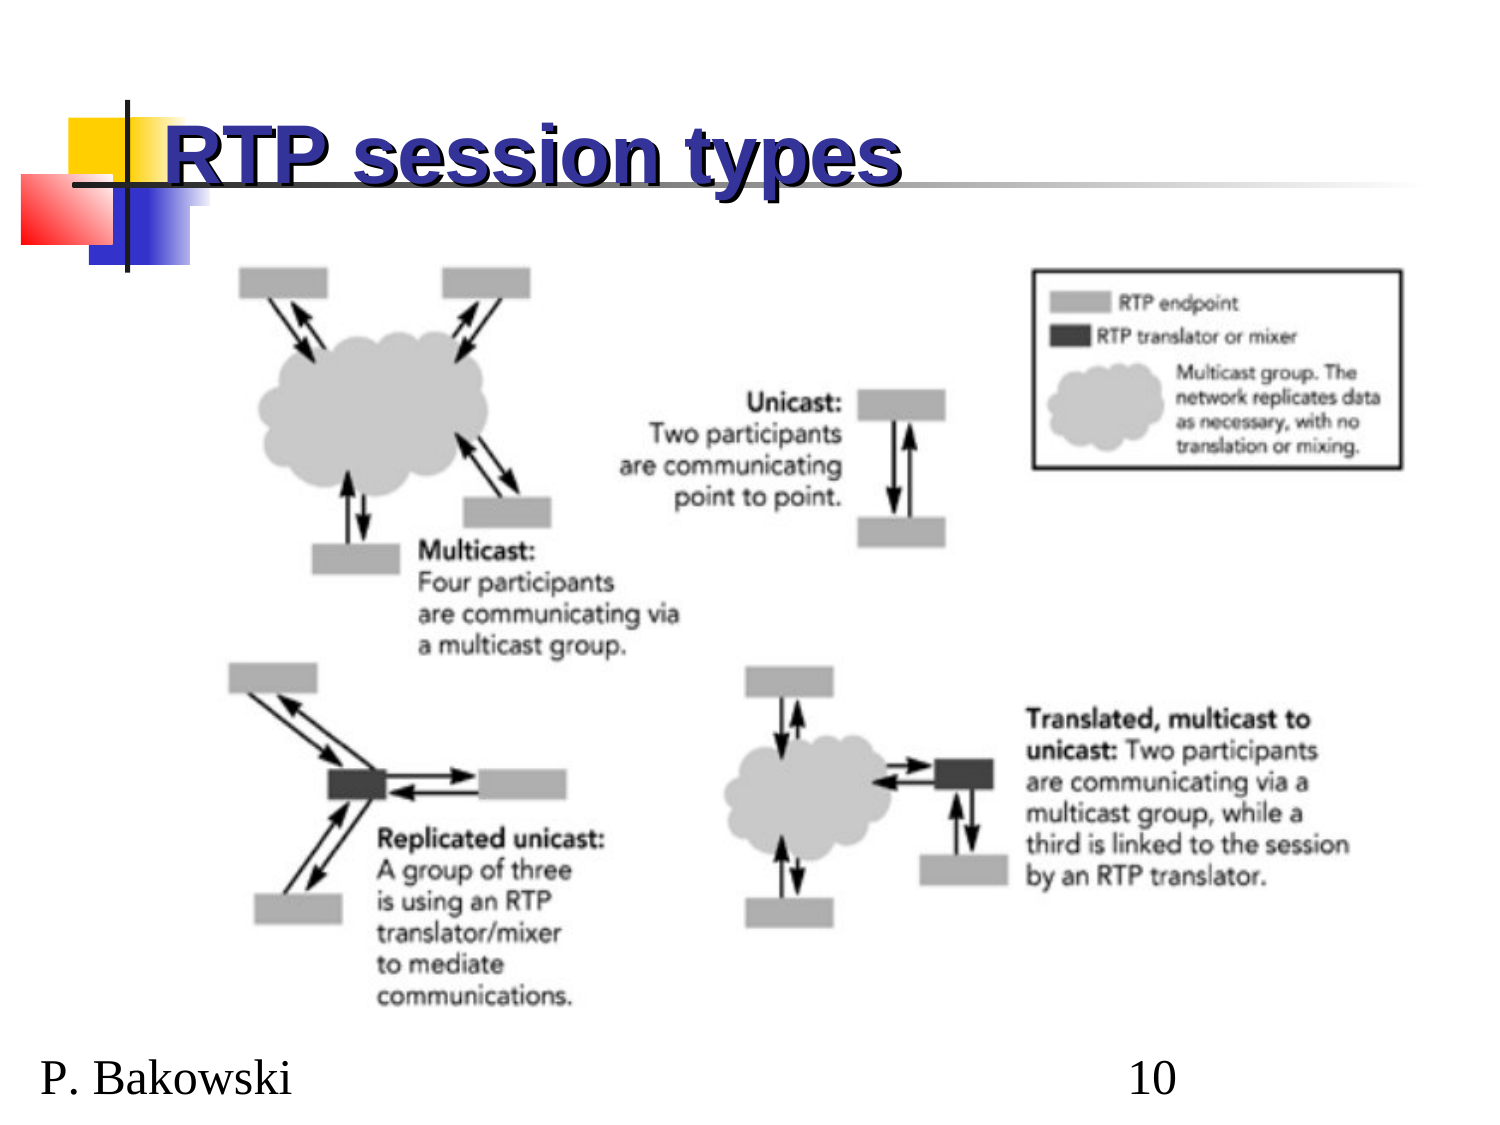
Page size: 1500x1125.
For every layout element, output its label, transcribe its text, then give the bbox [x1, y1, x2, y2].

picture [190, 206, 1441, 1022]
title RTP session types [147, 92, 1500, 213]
